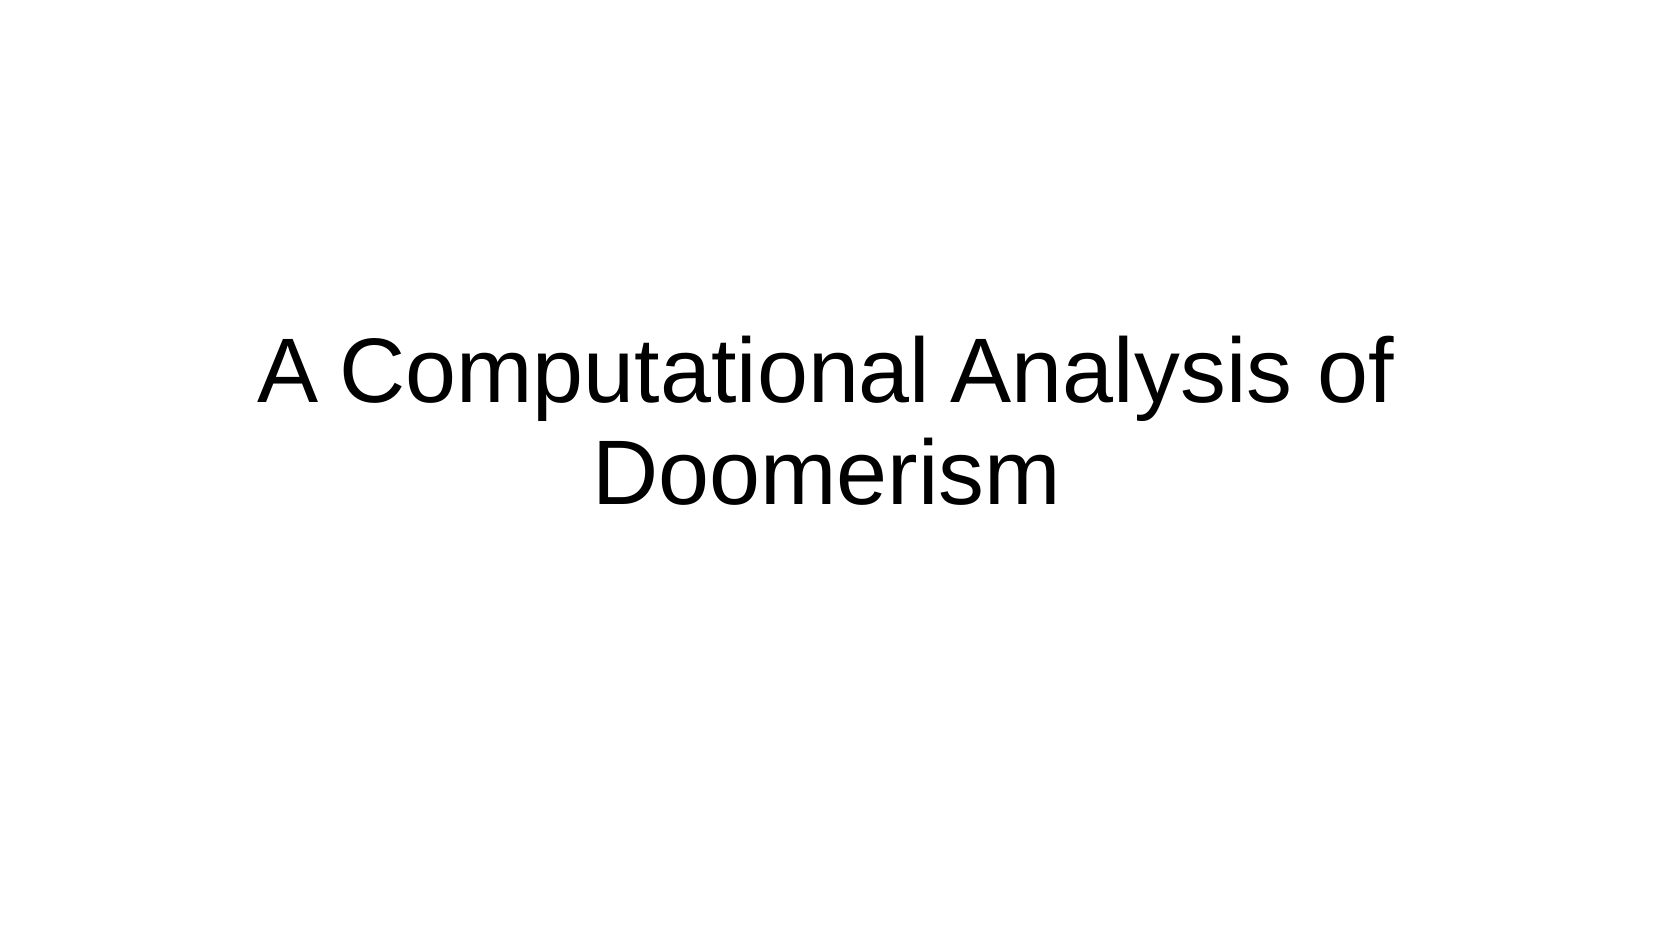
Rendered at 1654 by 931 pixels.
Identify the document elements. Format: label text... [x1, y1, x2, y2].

title A Computational Analysis of Doomerism [82, 319, 1571, 525]
